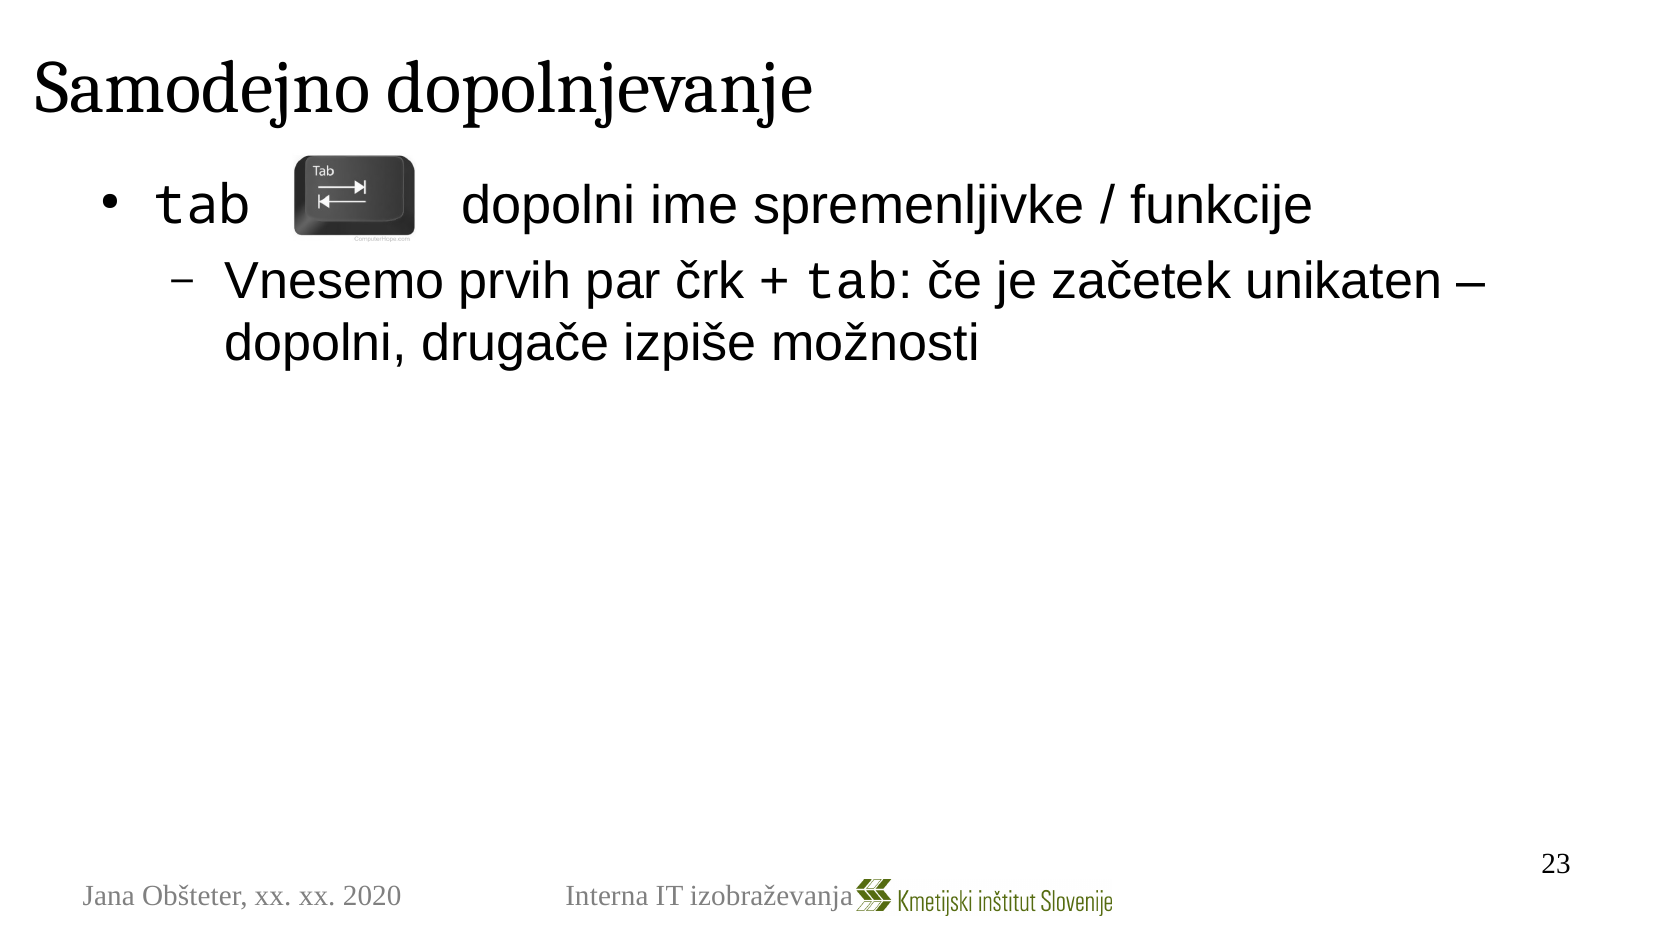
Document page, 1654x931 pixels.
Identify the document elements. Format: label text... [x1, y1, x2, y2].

picture [856, 879, 1112, 916]
list tab dopolni ime spremenljivke / funkcije Vnesemo prvih par črk + tab: če je začetek unikaten – dopolni, drugače izpiše možnosti [82, 165, 1571, 769]
title Samodejno dopolnjevanje [35, 21, 1524, 154]
picture [289, 153, 420, 242]
